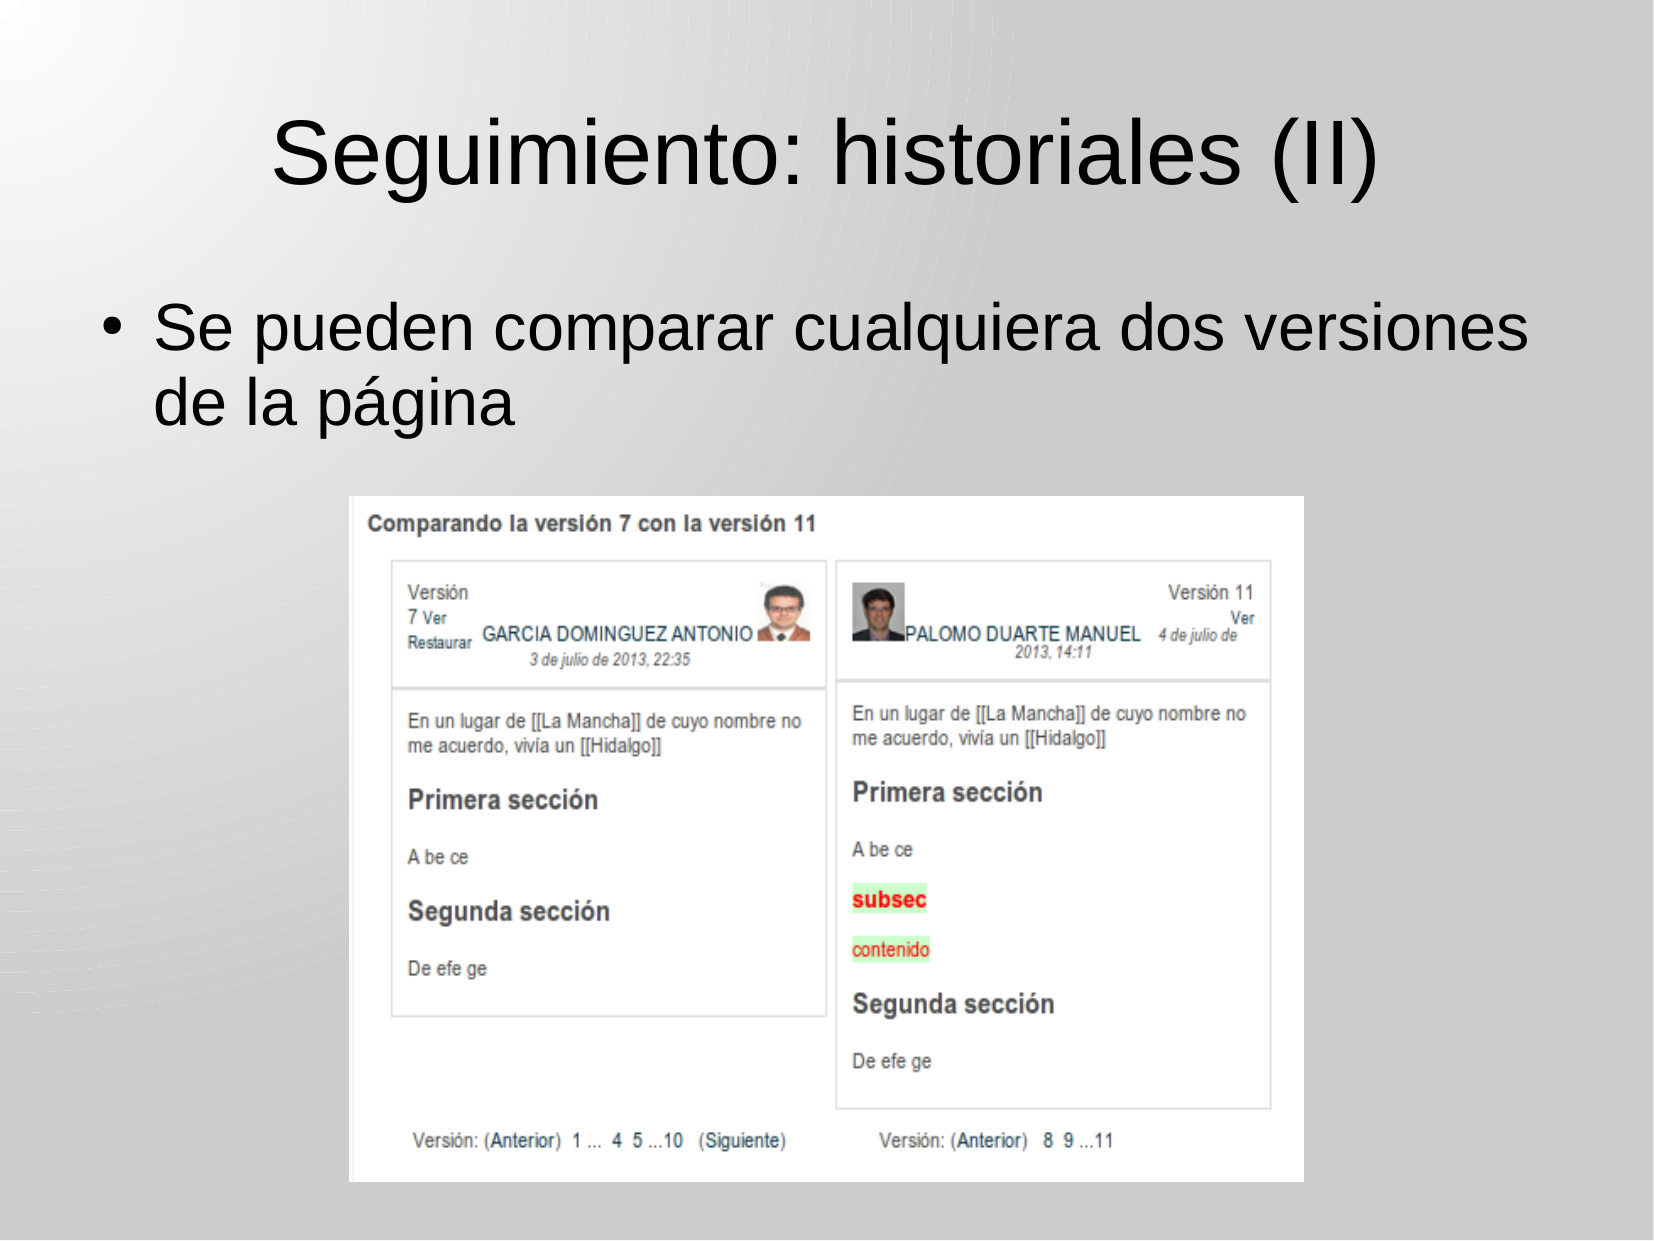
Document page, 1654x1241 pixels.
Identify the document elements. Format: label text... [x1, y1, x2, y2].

list Se pueden comparar cualquiera dos versiones de la página [82, 290, 1538, 1109]
title Seguimiento: historiales (II) [82, 49, 1571, 257]
picture [349, 496, 1304, 1182]
